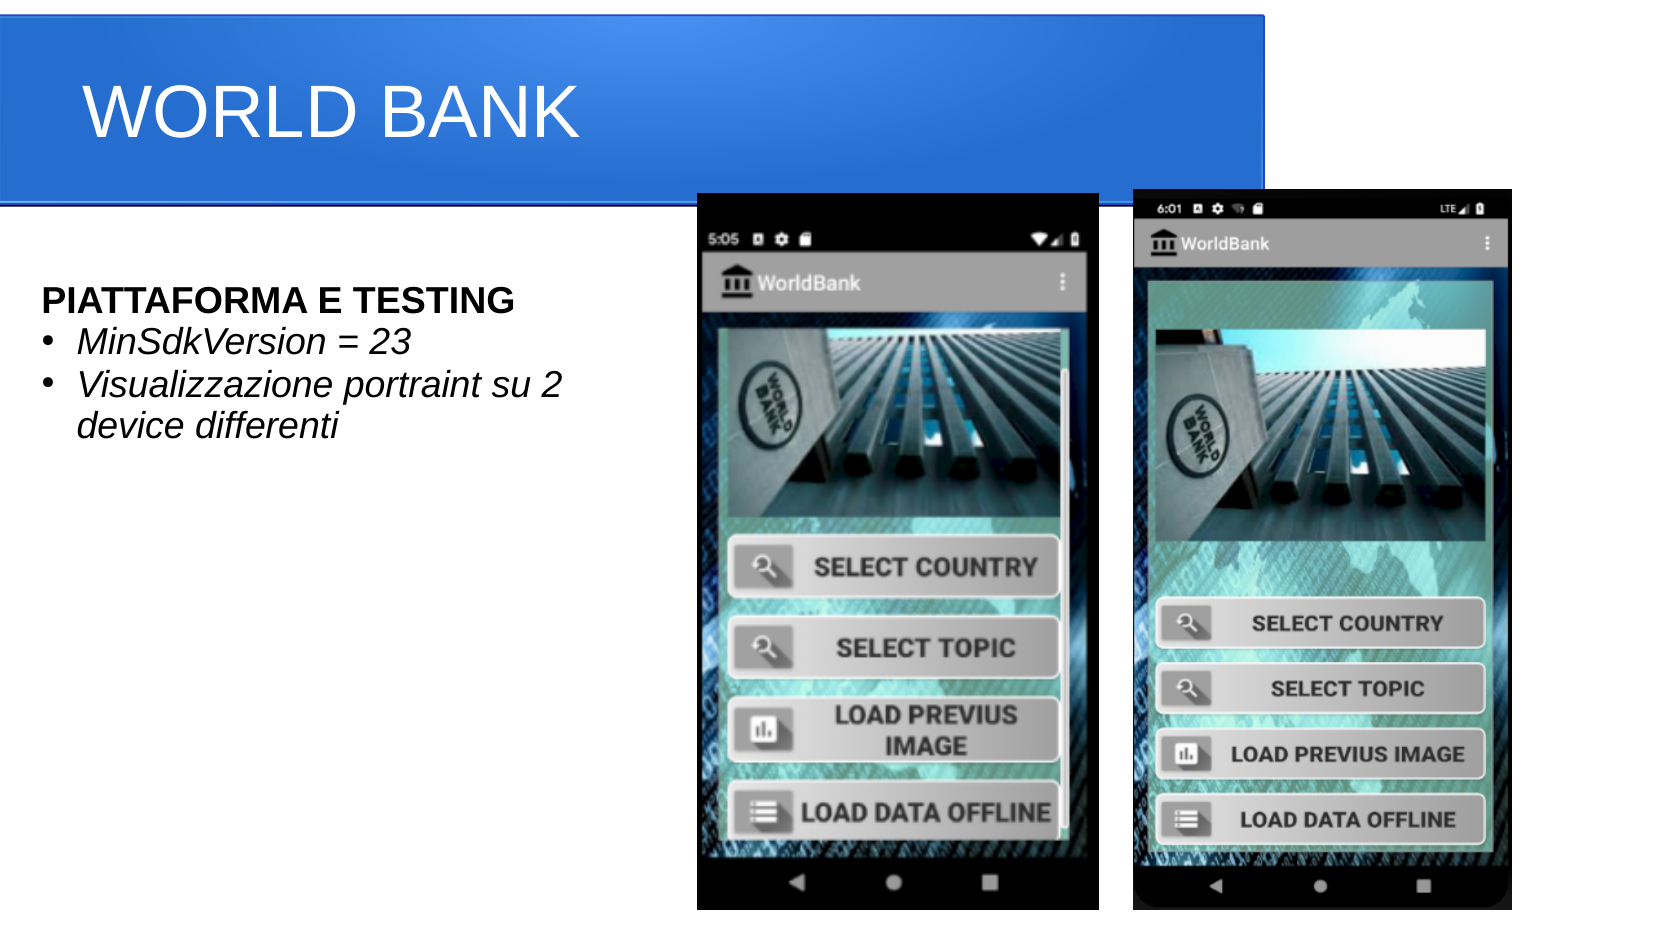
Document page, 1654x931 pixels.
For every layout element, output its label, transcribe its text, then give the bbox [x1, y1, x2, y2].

picture [1133, 189, 1512, 910]
text_box PIATTAFORMA E TESTING MinSdkVersion = 23 Visualizzazione portraint su 2 device differenti [26, 271, 579, 539]
title WORLD BANK [82, 35, 1235, 189]
picture [697, 193, 1099, 910]
